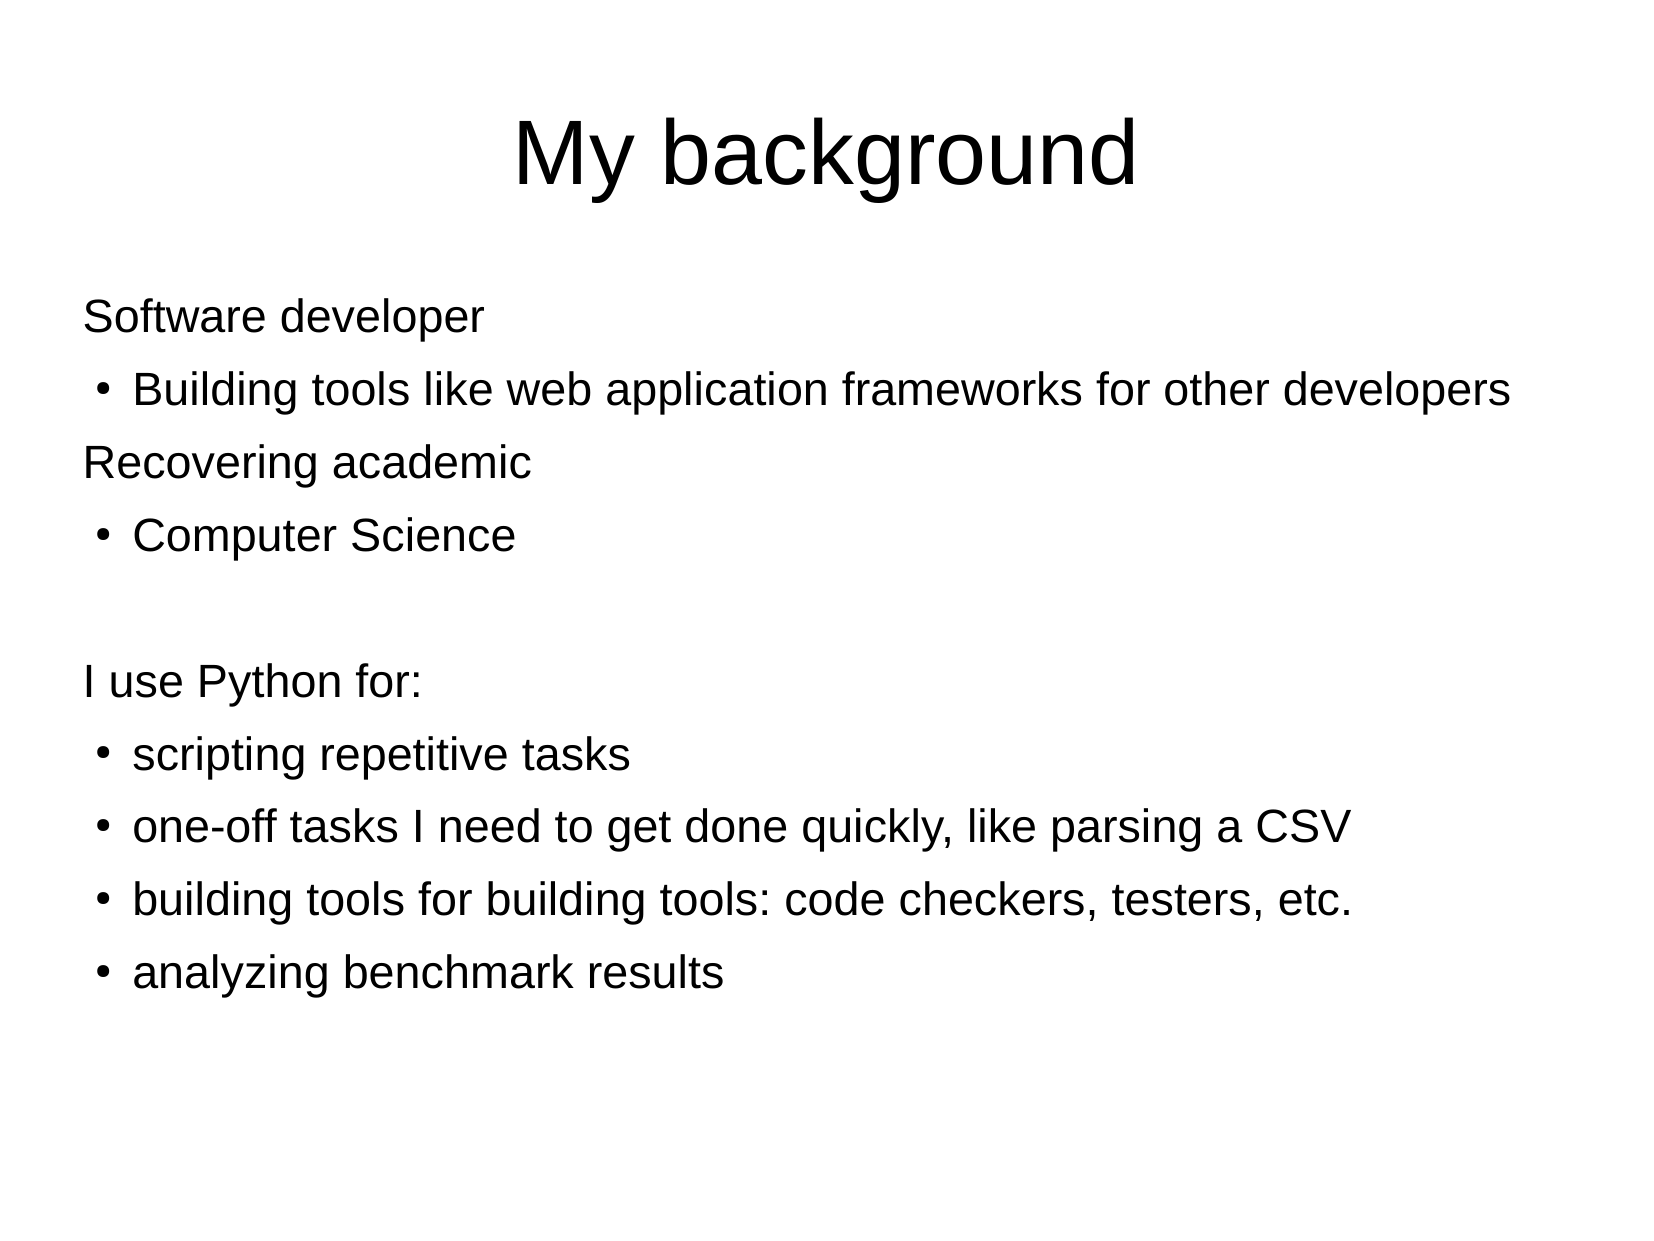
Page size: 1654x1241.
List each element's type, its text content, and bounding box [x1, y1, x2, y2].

list Software developer Building tools like web application frameworks for other developers Recovering academic Computer Science I use Python for: scripting repetitive tasks one-off tasks I need to get done quickly, like parsing a CSV building tools for building tools: code checkers, testers, etc. analyzing benchmark results [82, 290, 1571, 1010]
title My background [82, 49, 1571, 257]
